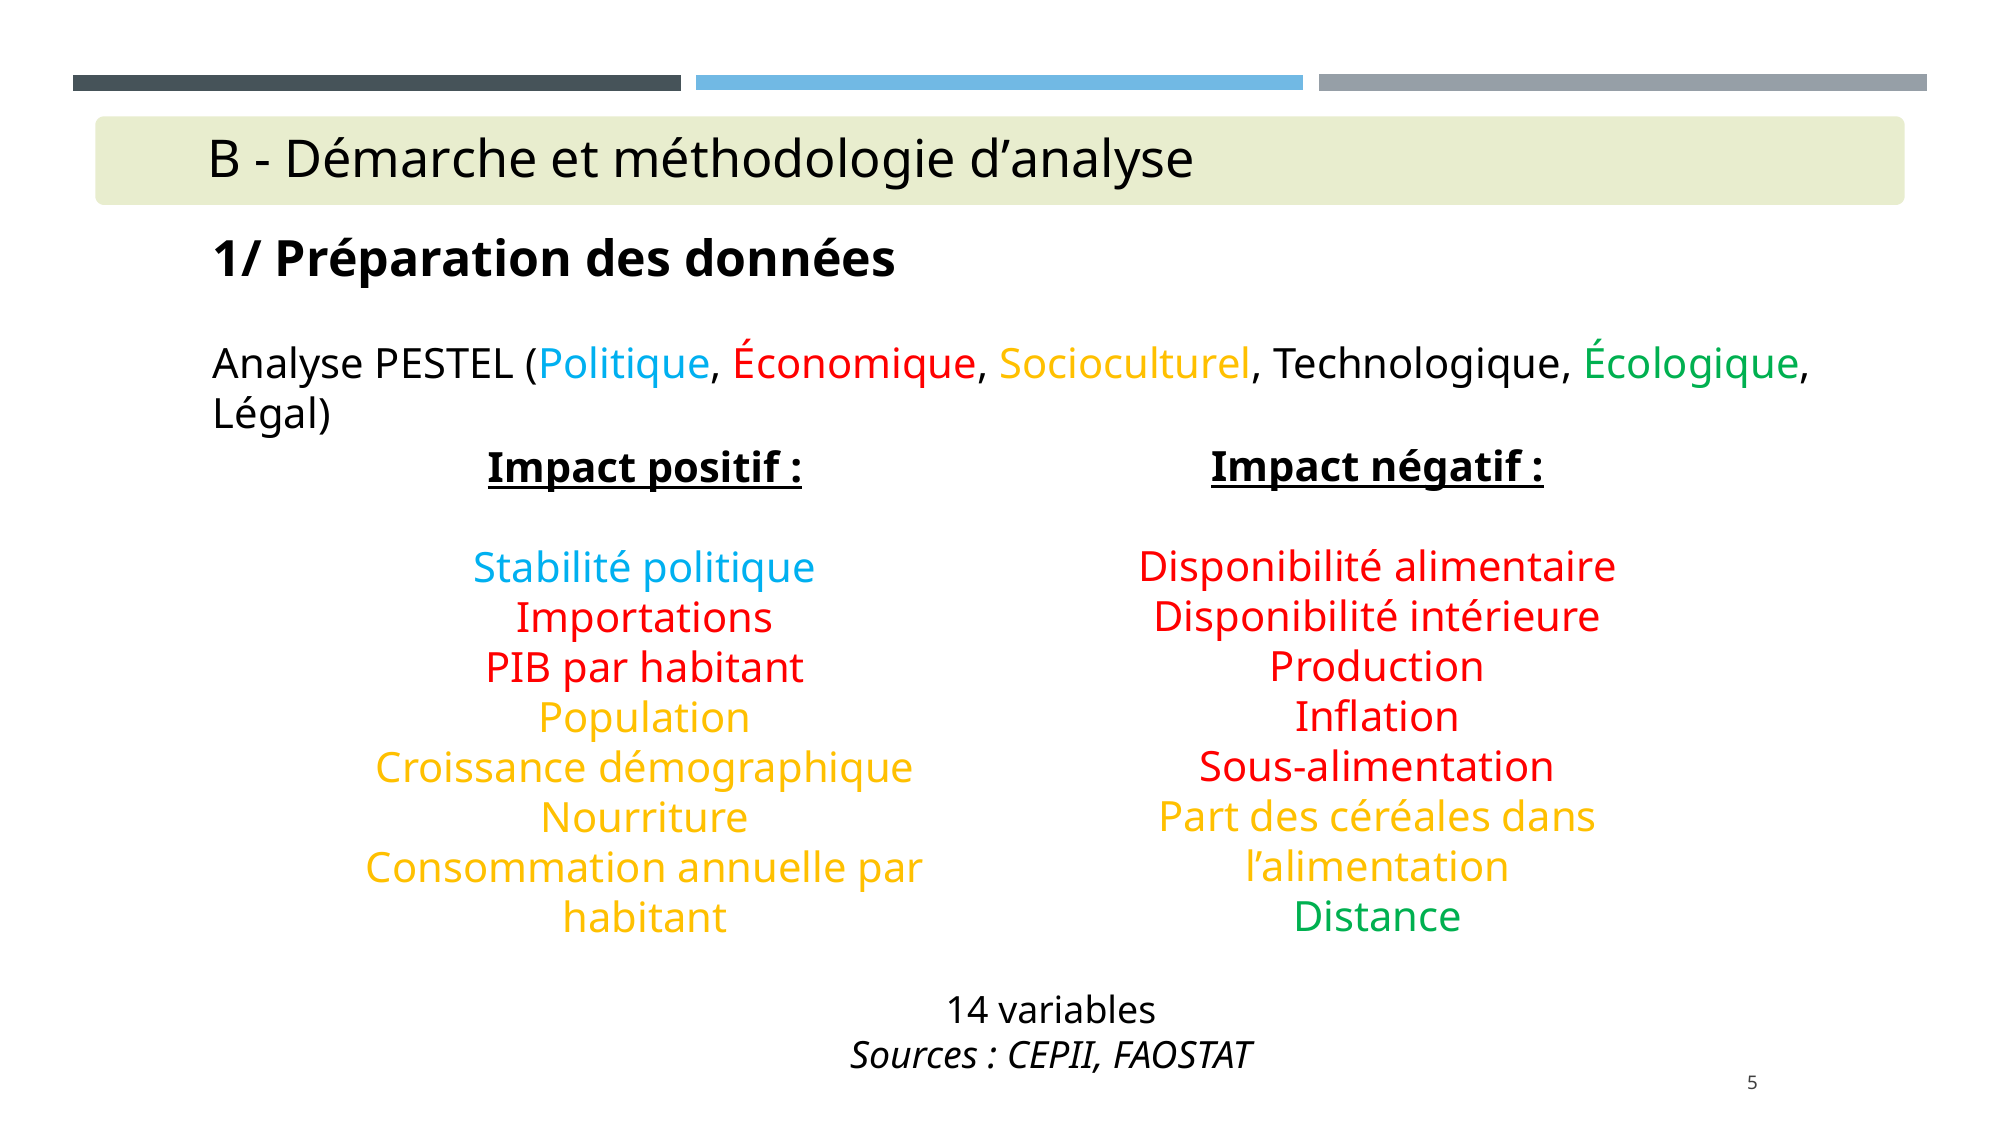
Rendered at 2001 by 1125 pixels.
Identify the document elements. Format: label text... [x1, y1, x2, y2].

text_box Impact négatif : Disponibilité alimentaire Disponibilité intérieure Production Inflation Sous-alimentation Part des céréales dans l’alimentation Distance [1022, 432, 1733, 902]
text_box [95, 116, 197, 205]
text_box Impact positif : Stabilité politique Importations PIB par habitant Population Croissance démographique Nourriture Consommation annuelle par habitant [290, 433, 1000, 903]
text_box [1732, 1053, 1905, 1114]
text_box B - Démarche et méthodologie d’analyse [197, 116, 1905, 205]
text_box 14 variables Sources : CEPII, FAOSTAT [762, 978, 1340, 1085]
text_box 1/ Préparation des données Analyse PESTEL (Politique, Économique, Socioculturel, Technologique, Écologique, Légal) [197, 219, 1848, 397]
